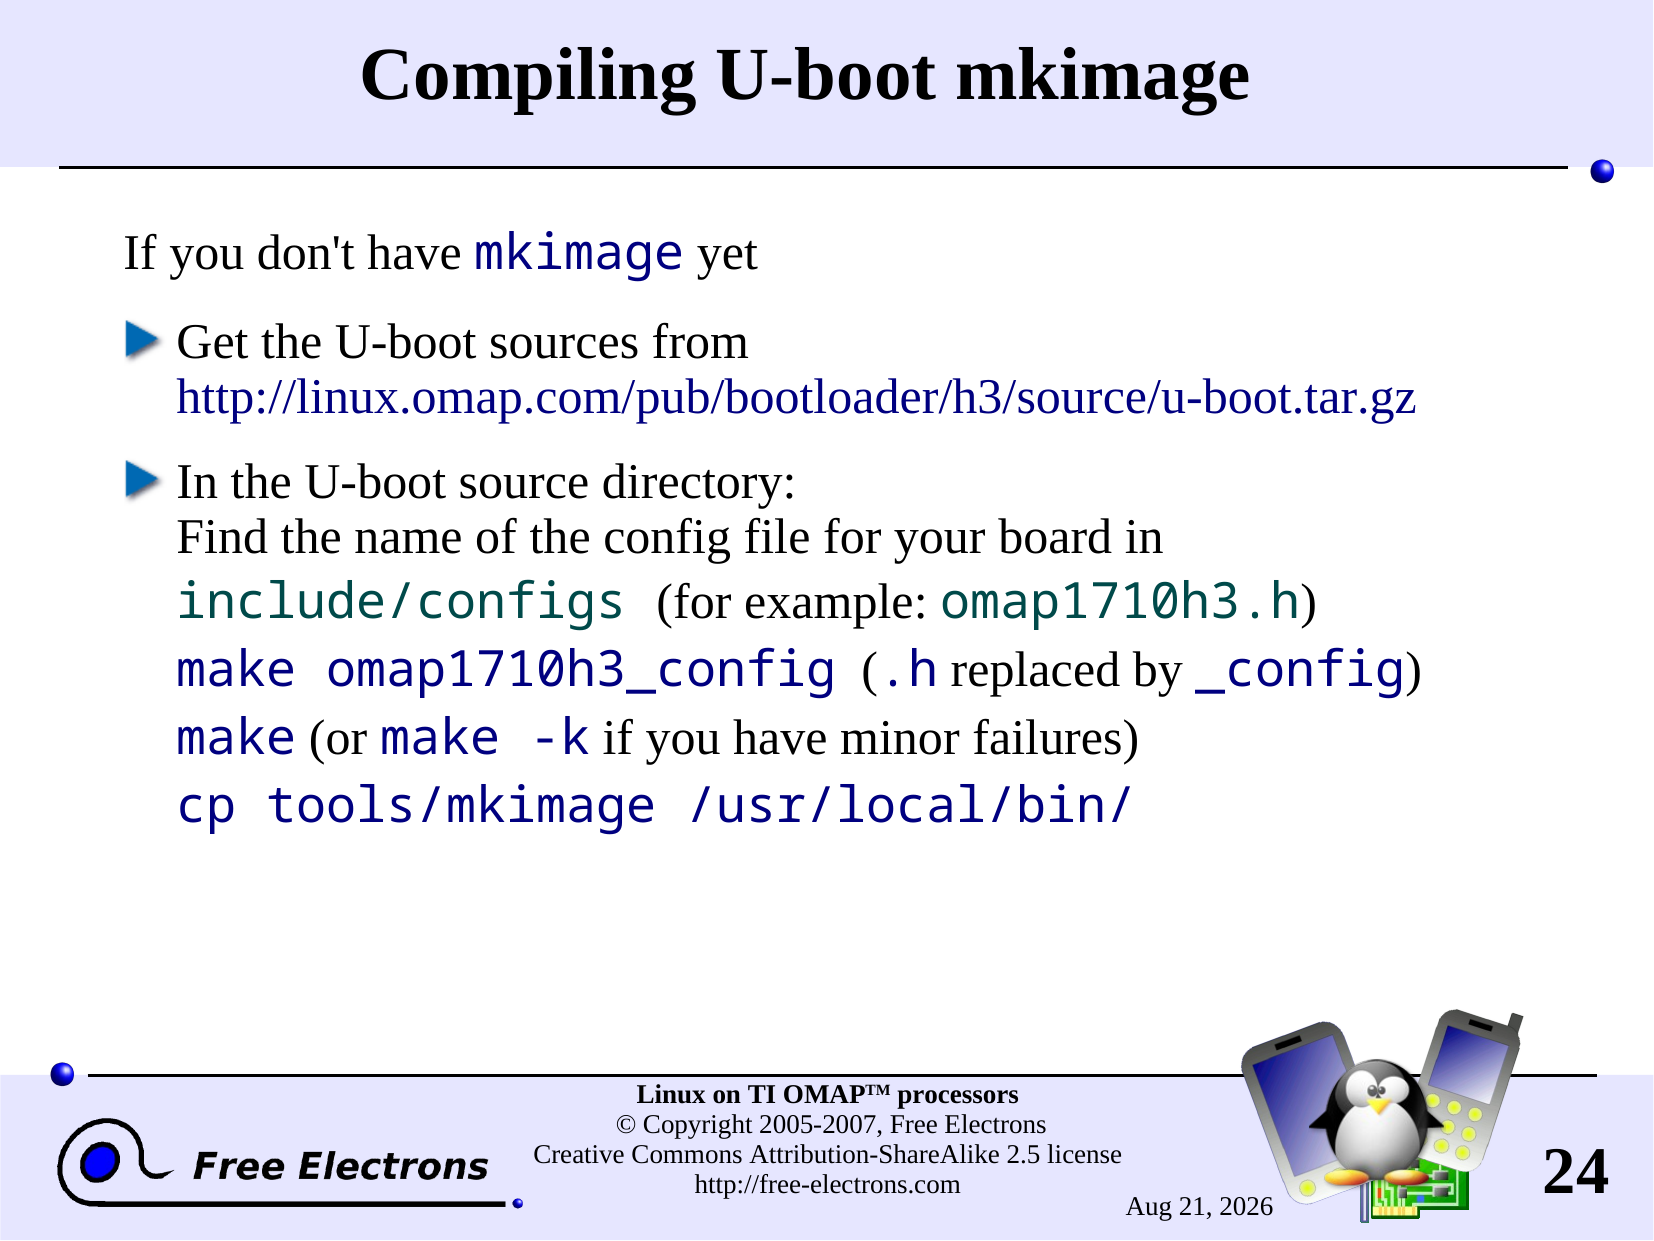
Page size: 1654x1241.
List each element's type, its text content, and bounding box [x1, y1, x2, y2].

title Compiling U-boot mkimage [60, 25, 1551, 124]
list If you don't have mkimage yet Get the U-boot sources from http://linux.omap.com/pub/bootloader/h3/source/u-boot.tar.gz In the U-boot source directory: Find the name of the config file for your board in include/configs (for example: omap1710h3.h) make omap1710h3_config (.h replaced by _config) make (or make -k if you have minor failures) cp tools/mkimage /usr/local/bin/ [105, 216, 1518, 1066]
picture [1231, 1007, 1538, 1241]
picture [50, 1107, 527, 1216]
